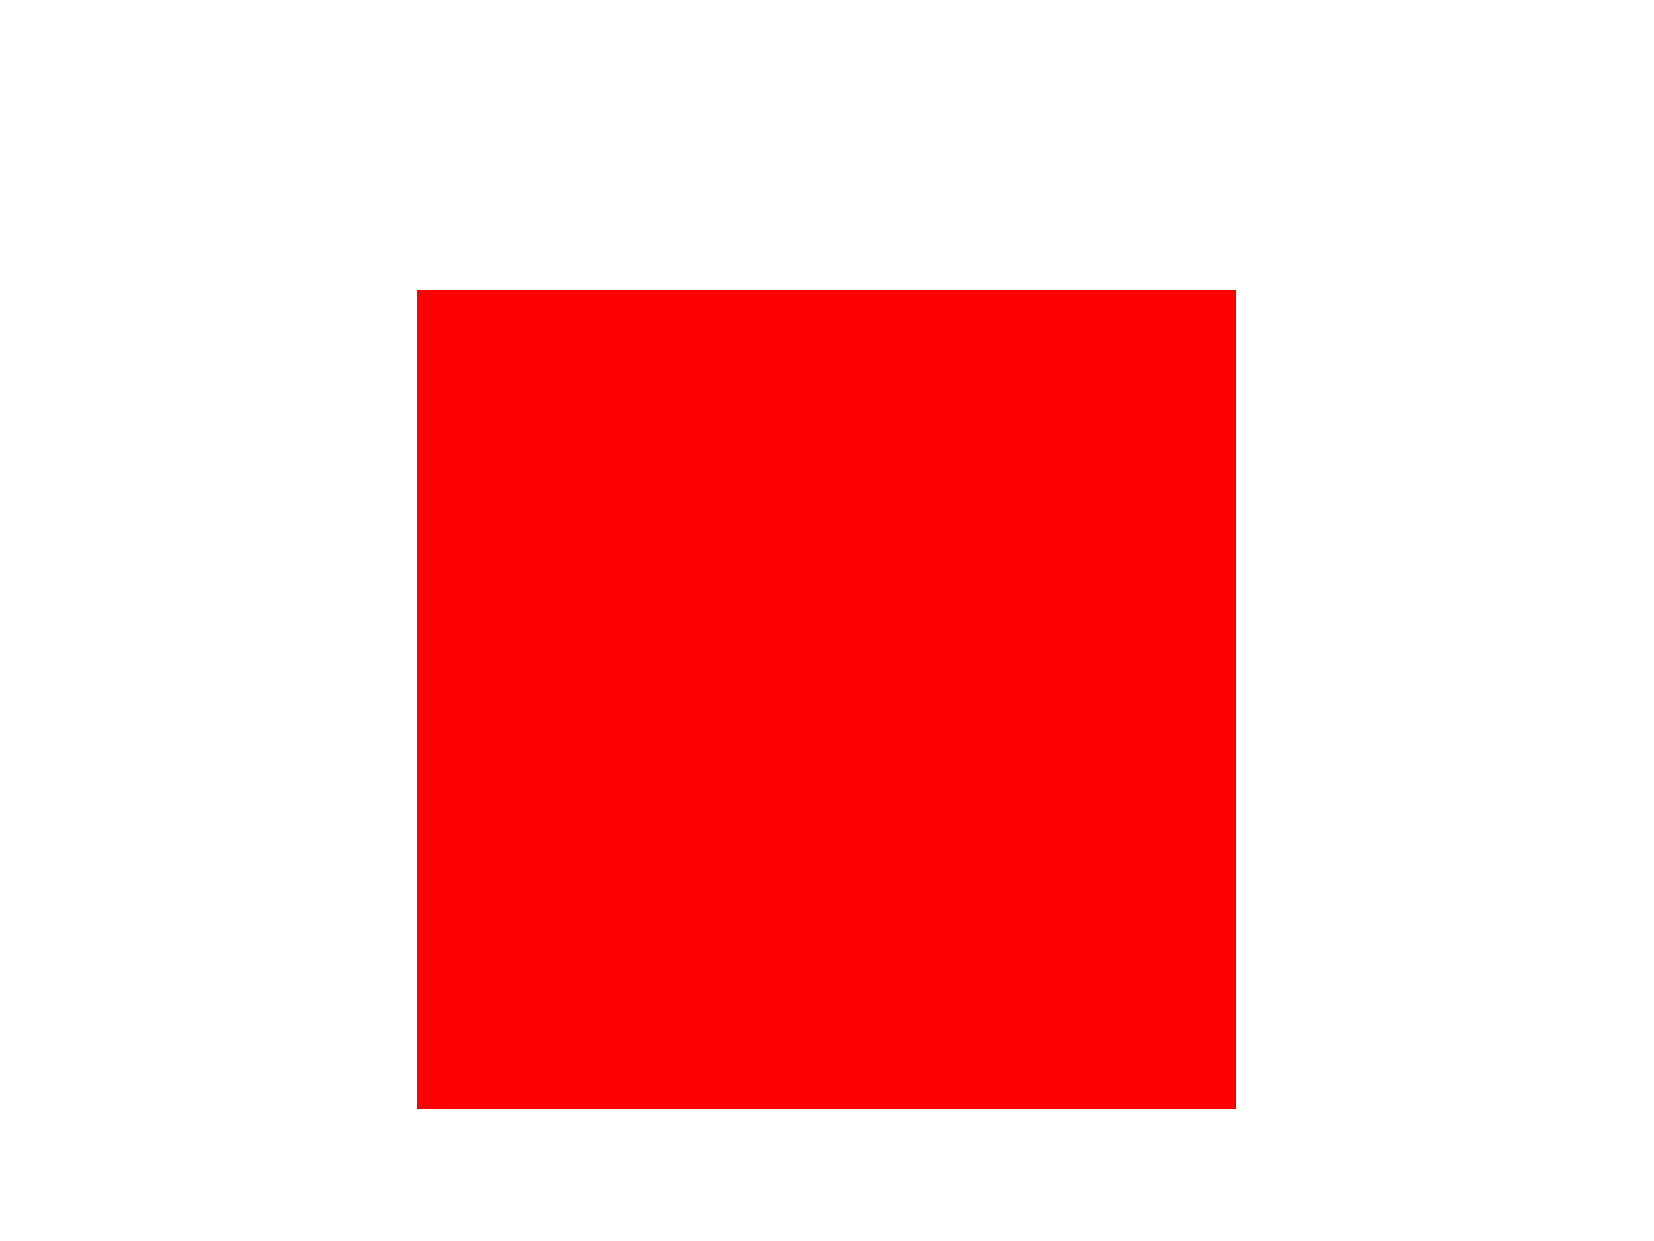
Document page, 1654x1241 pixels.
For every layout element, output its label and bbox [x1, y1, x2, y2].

picture [417, 290, 1236, 1109]
